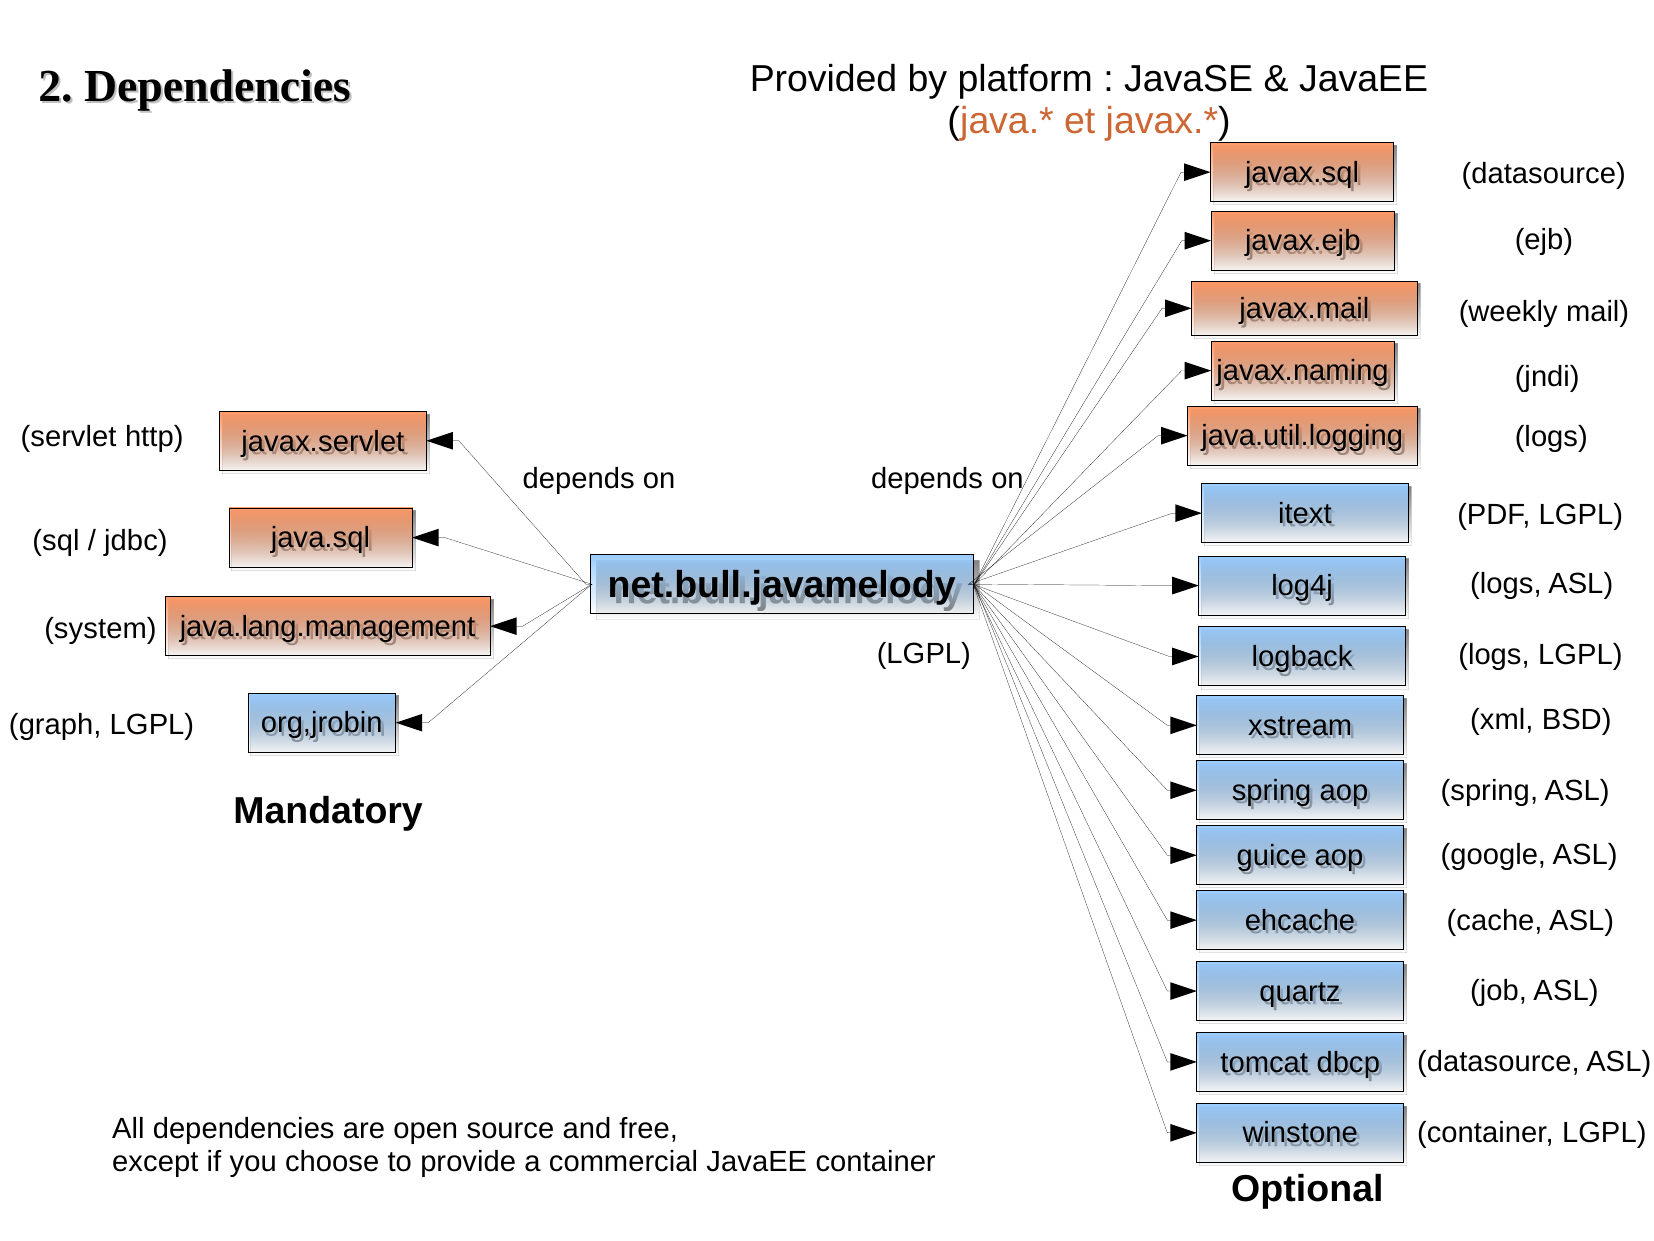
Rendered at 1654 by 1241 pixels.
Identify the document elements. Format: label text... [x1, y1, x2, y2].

text_box (logs, LGPL) [1443, 630, 1638, 678]
text_box guice aop [1196, 825, 1404, 885]
text_box org,jrobin [248, 693, 396, 753]
text_box (job, ASL) [1455, 966, 1614, 1015]
text_box (PDF, LGPL) [1442, 478, 1639, 550]
text_box Provided by platform : JavaSE & JavaEE (java.* et javax.*) [735, 49, 1443, 149]
text_box tomcat dbcp [1196, 1032, 1404, 1092]
text_box ehcache [1196, 890, 1404, 950]
text_box (ejb) [1500, 215, 1589, 264]
text_box java.lang.management [165, 596, 491, 656]
text_box java.util.logging [1187, 406, 1418, 466]
text_box javax.ejb [1211, 211, 1395, 271]
text_box (LGPL) [862, 630, 987, 678]
text_box quartz [1196, 961, 1404, 1021]
text_box (logs) [1500, 412, 1603, 460]
text_box (system) [29, 604, 172, 653]
text_box (weekly mail) [1444, 287, 1644, 336]
text_box javax.mail [1191, 281, 1418, 336]
text_box (cache, ASL) [1431, 896, 1630, 944]
text_box spring aop [1196, 760, 1404, 820]
text_box (container, LGPL) [1402, 1108, 1654, 1157]
text_box depends on [1021, 473, 1039, 502]
text_box (servlet http) [5, 412, 199, 461]
text_box (graph, LGPL) [0, 700, 210, 749]
text_box net.bull.javamelody [590, 554, 974, 614]
text_box (jndi) [1500, 352, 1595, 401]
text_box (google, ASL) [1425, 831, 1634, 879]
text_box (logs, ASL) [1455, 559, 1629, 608]
text_box 2. Dependencies [23, 53, 367, 120]
text_box (xml, BSD) [1455, 695, 1627, 743]
text_box depends on [856, 454, 1039, 502]
text_box xstream [1196, 695, 1404, 755]
text_box depends on [507, 454, 691, 502]
text_box java.sql [229, 508, 413, 568]
text_box (datasource) [1446, 150, 1642, 198]
text_box (spring, ASL) [1425, 766, 1626, 814]
text_box winstone [1196, 1103, 1404, 1163]
text_box (datasource, ASL) [1402, 1037, 1654, 1086]
text_box Mandatory [218, 781, 438, 840]
text_box Optional [1216, 1163, 1399, 1218]
text_box javax.naming [1211, 341, 1395, 401]
text_box All dependencies are open source and free, except if you choose to provide a commercial JavaEE container [97, 1104, 950, 1185]
text_box logback [1198, 626, 1406, 686]
text_box javax.servlet [219, 411, 427, 471]
text_box (sql / jdbc) [17, 516, 183, 564]
text_box itext [1201, 483, 1409, 543]
text_box javax.sql [1210, 149, 1394, 202]
text_box log4j [1198, 556, 1406, 616]
